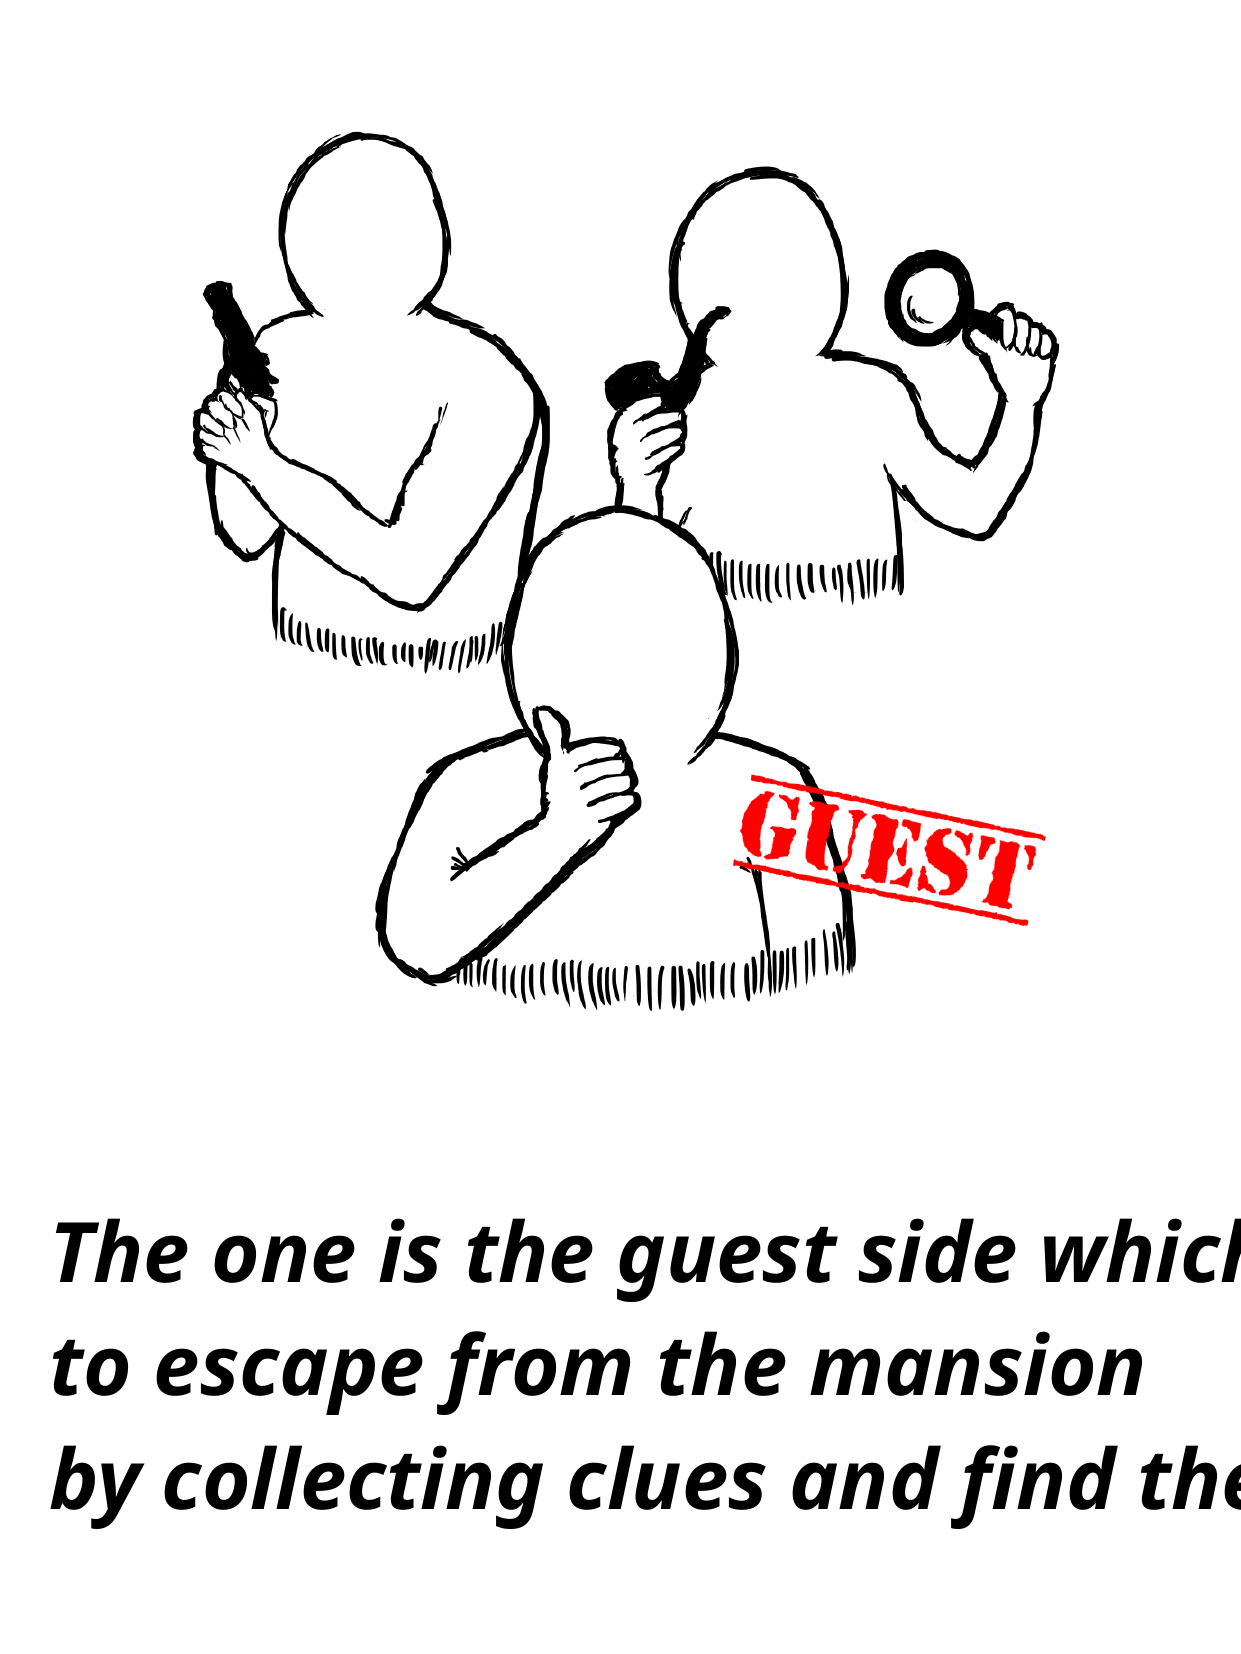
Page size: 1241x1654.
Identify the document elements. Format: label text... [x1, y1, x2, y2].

text_box The one is the guest side which aims to escape from the mansion by collecting clues and find the key. [34, 1193, 1206, 1534]
picture [169, 119, 1070, 1021]
